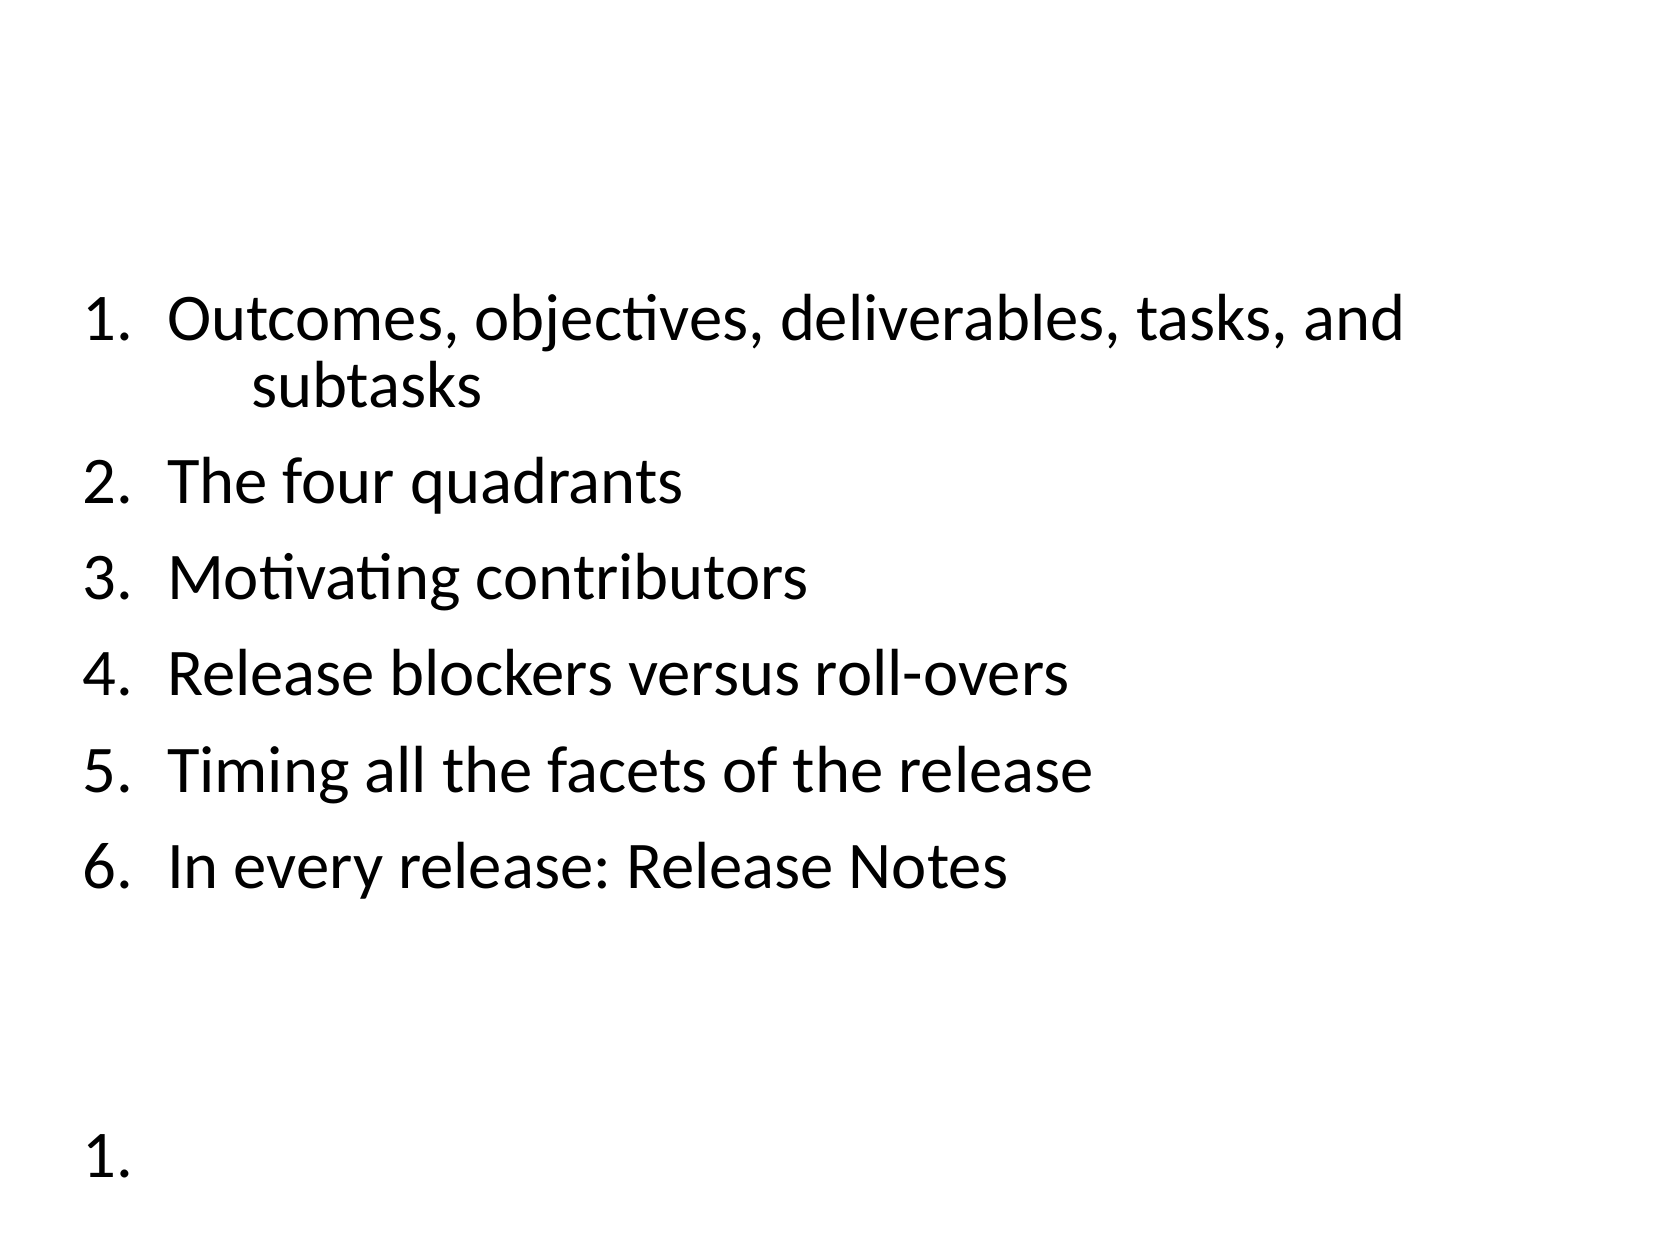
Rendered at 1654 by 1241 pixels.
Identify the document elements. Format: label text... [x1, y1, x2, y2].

list Outcomes, objectives, deliverables, tasks, and subtasks The four quadrants Motivating contributors Release blockers versus roll-overs Timing all the facets of the release In every release: Release Notes [82, 290, 1571, 1130]
